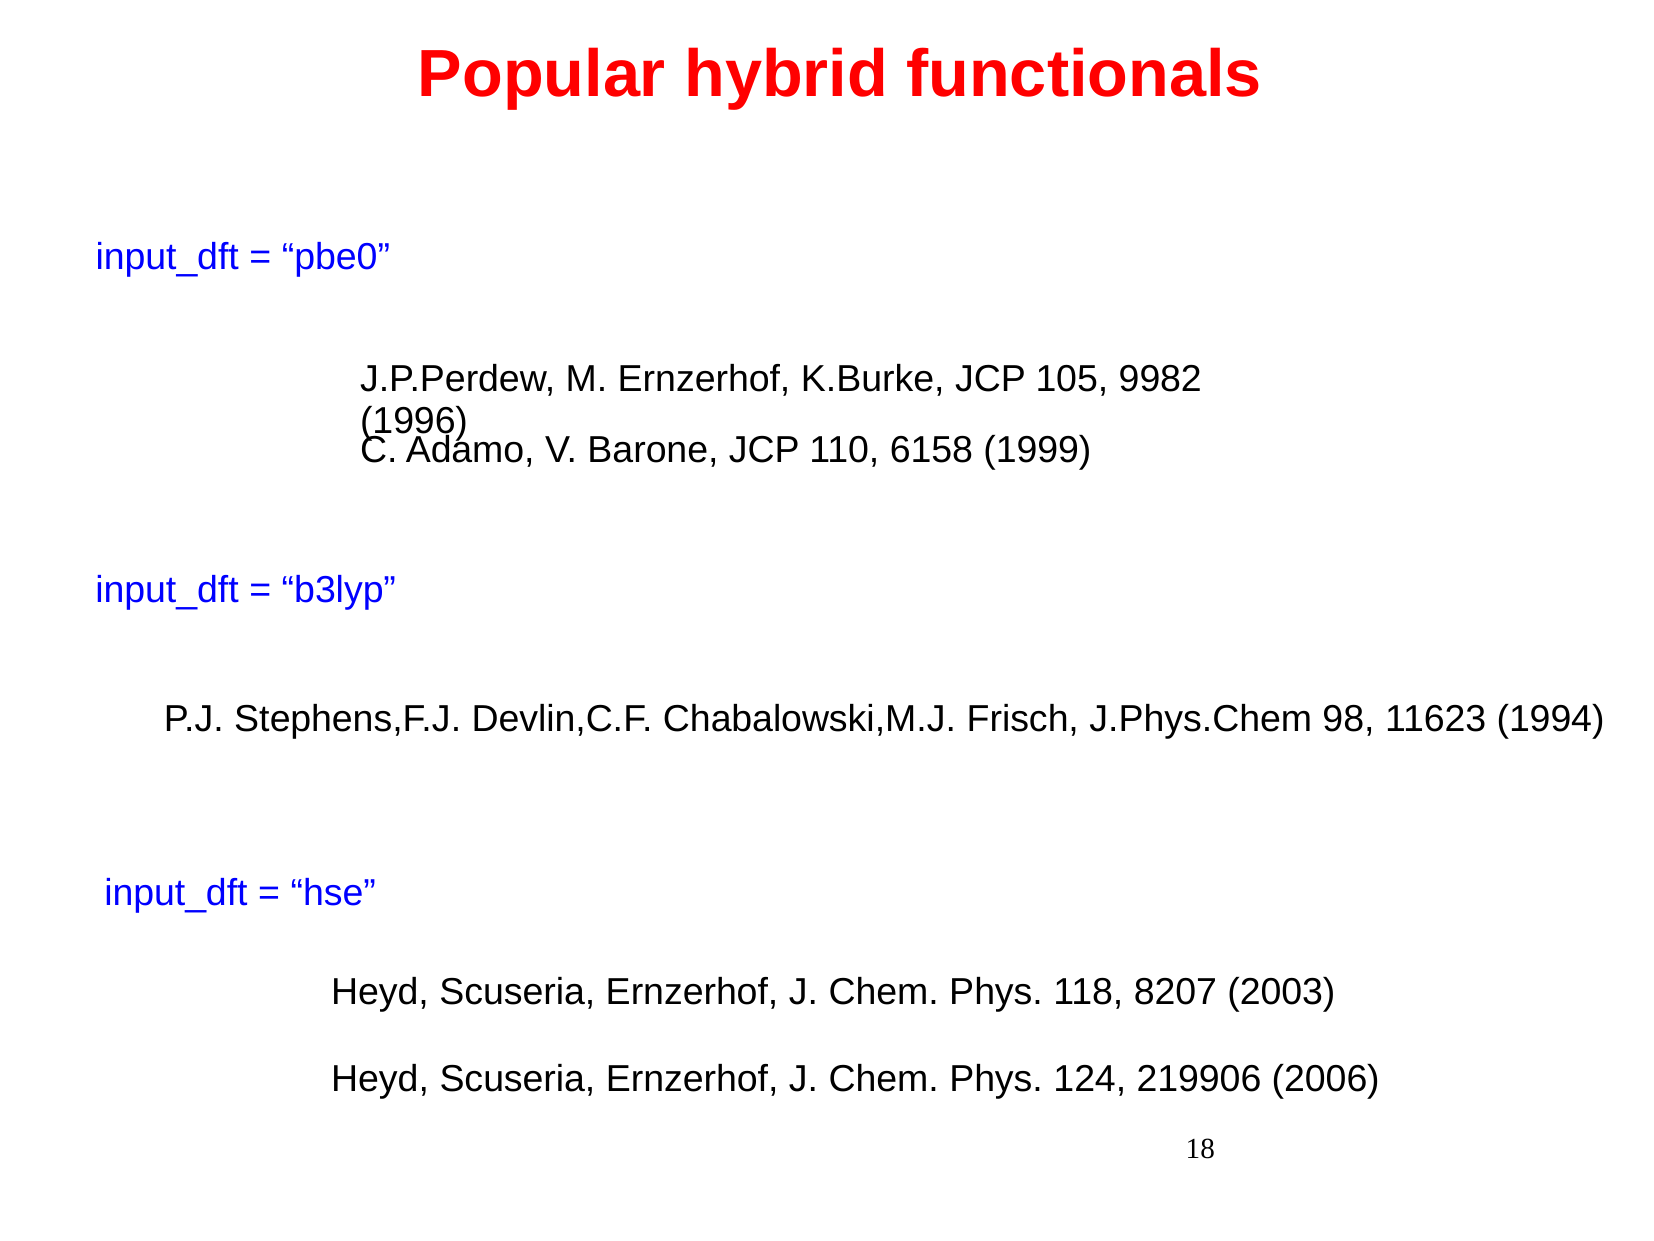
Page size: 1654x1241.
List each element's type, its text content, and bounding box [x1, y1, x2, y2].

text_box Heyd, Scuseria, Ernzerhof, J. Chem. Phys. 124, 219906 (2006) [316, 1050, 1396, 1108]
title Popular hybrid functionals [120, 30, 1561, 106]
text_box C. Adamo, V. Barone, JCP 110, 6158 (1999) [345, 421, 1336, 479]
text_box input_dft = “pbe0” [80, 228, 406, 286]
text_box Heyd, Scuseria, Ernzerhof, J. Chem. Phys. 118, 8207 (2003) [316, 963, 1354, 1021]
text_box P.J. Stephens,F.J. Devlin,C.F. Chabalowski,M.J. Frisch, J.Phys.Chem 98, 11623 (1994) [138, 690, 1636, 789]
text_box input_dft = “hse” [89, 864, 392, 921]
text_box J.P.Perdew, M. Ernzerhof, K.Burke, JCP 105, 9982 (1996) [345, 350, 1336, 408]
text_box [1185, 1129, 1571, 1216]
text_box input_dft = “b3lyp” [80, 560, 411, 618]
